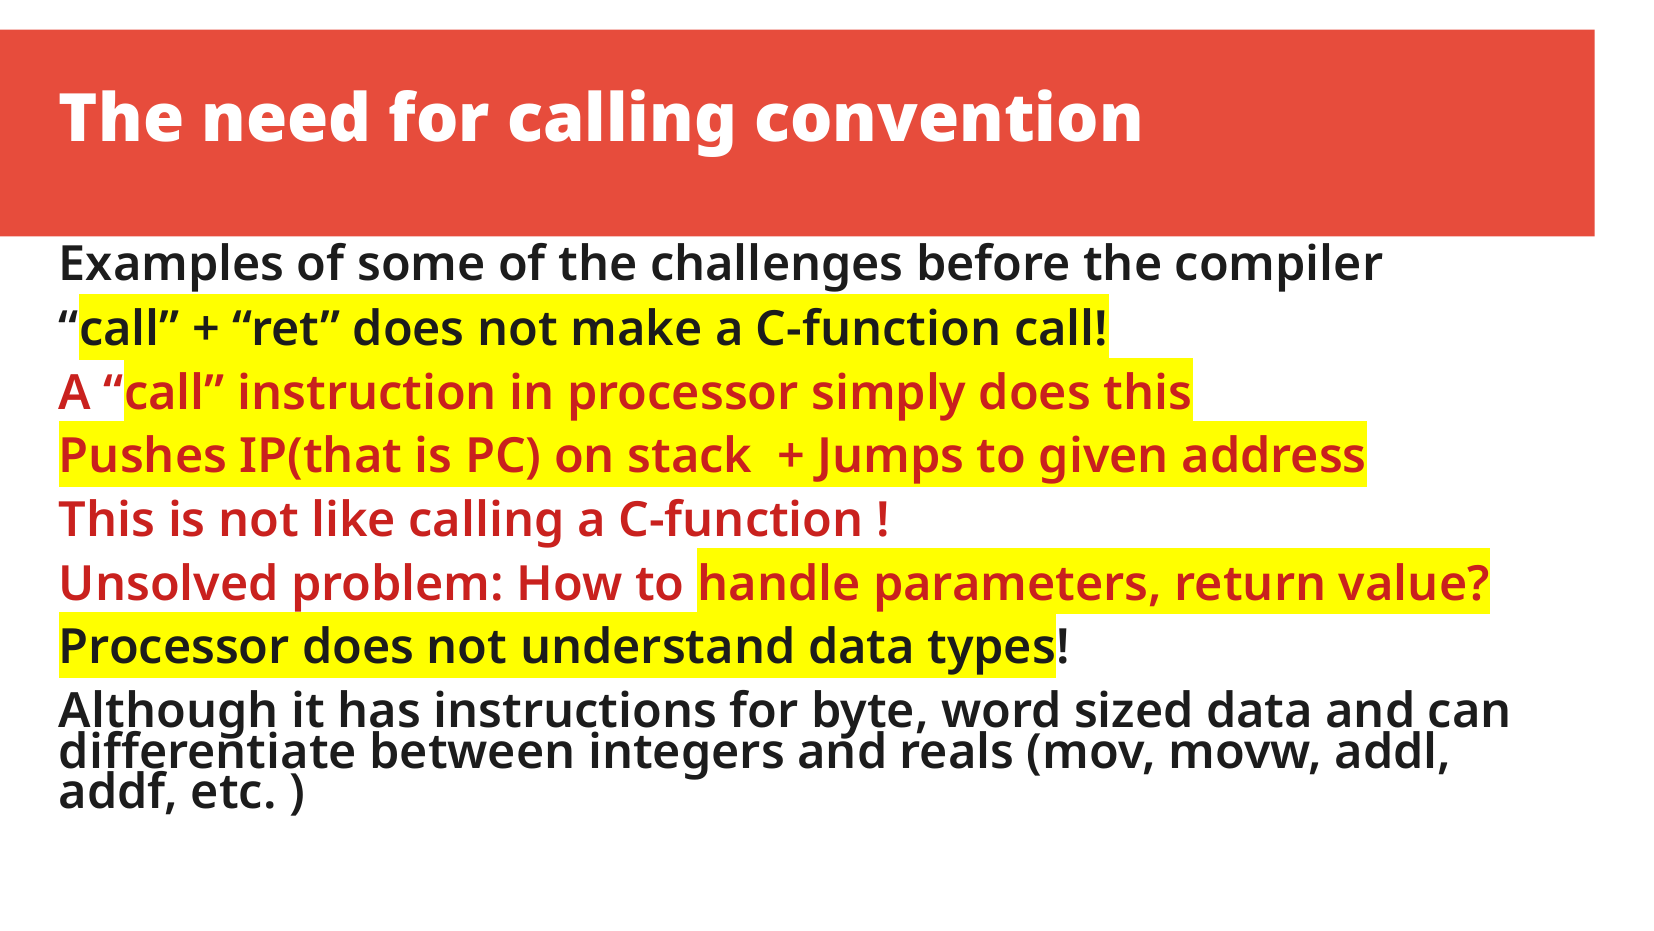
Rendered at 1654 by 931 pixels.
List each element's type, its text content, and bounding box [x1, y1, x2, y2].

list Examples of some of the challenges before the compiler “call” + “ret” does not make a C-function call! A “call” instruction in processor simply does this Pushes IP(that is PC) on stack + Jumps to given address This is not like calling a C-function ! Unsolved problem: How to handle parameters, return value? Processor does not understand data types! Although it has instructions for byte, word sized data and can differentiate between integers and reals (mov, movw, addl, addf, etc. ) [59, 243, 1565, 820]
title The need for calling convention [59, 44, 1595, 156]
